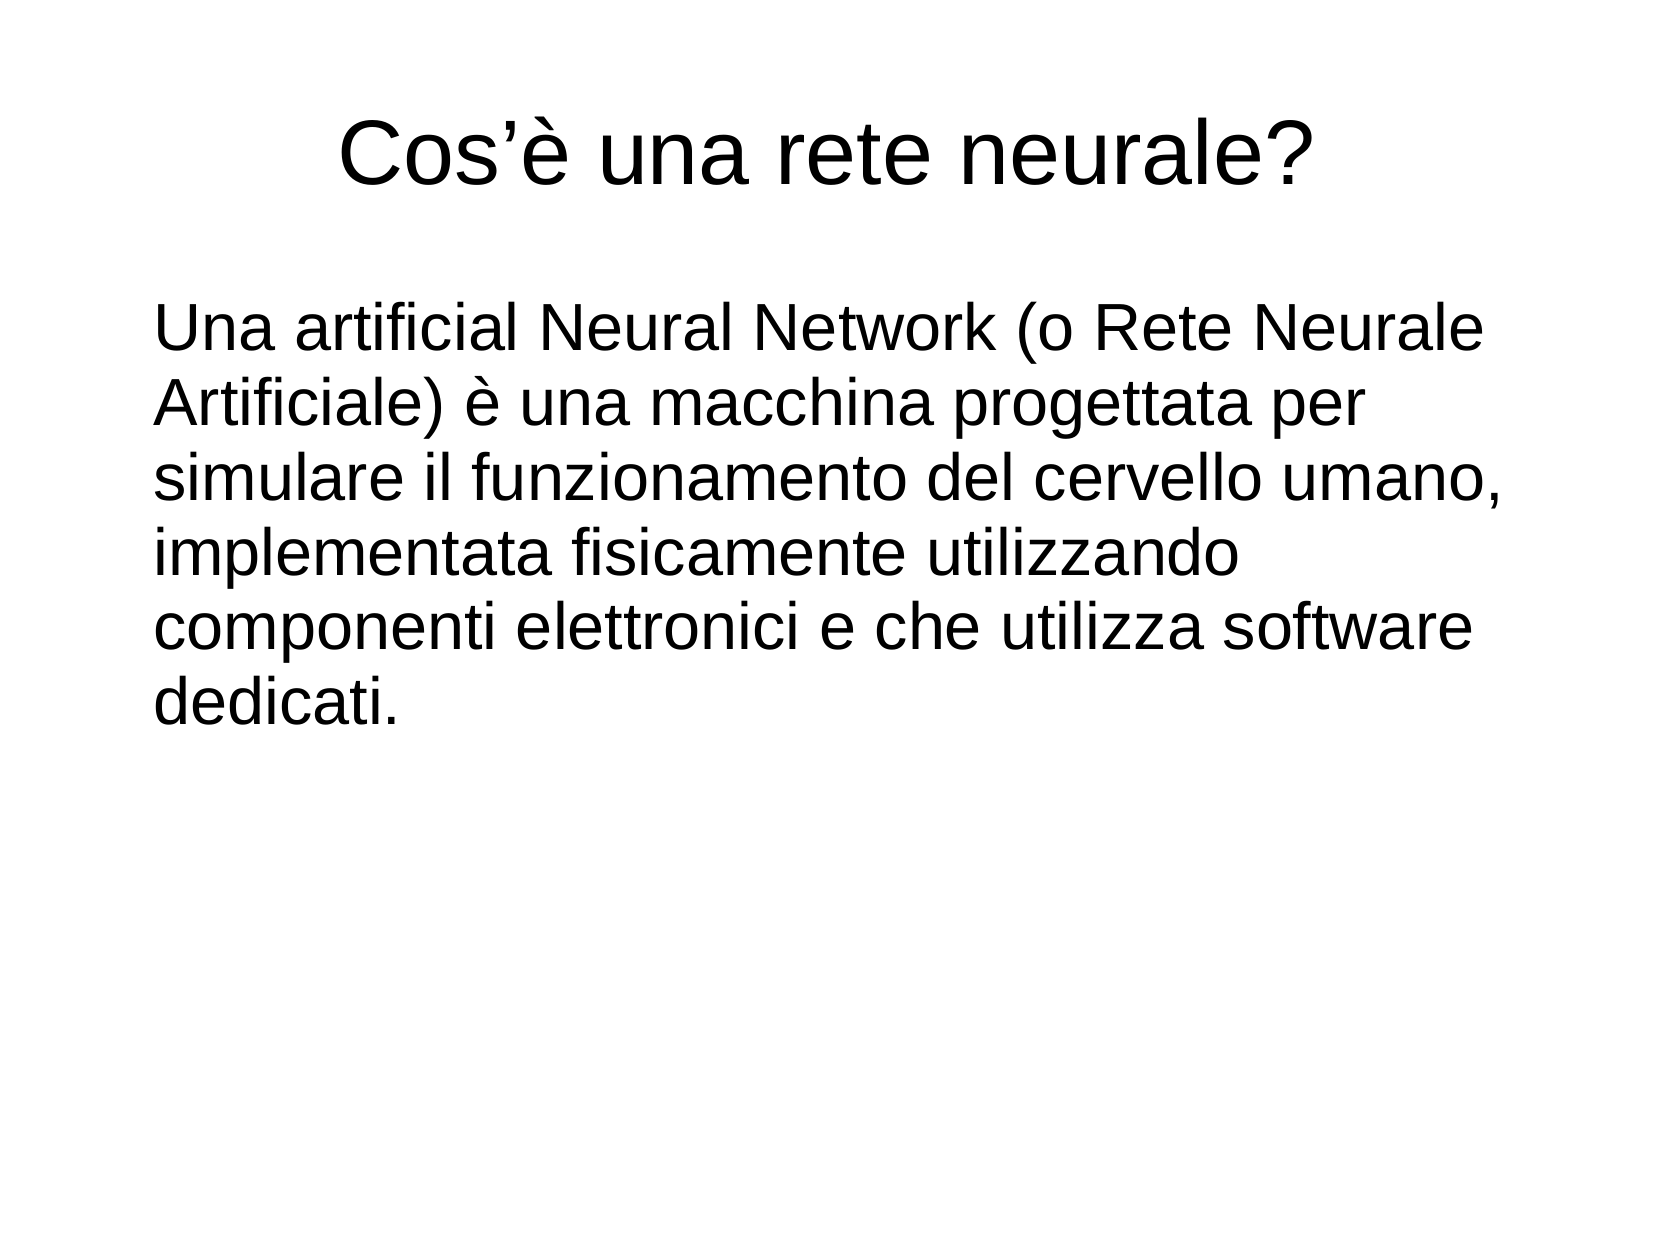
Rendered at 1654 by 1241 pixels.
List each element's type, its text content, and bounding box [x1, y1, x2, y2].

title Cos’è una rete neurale? [82, 49, 1571, 257]
list Una artificial Neural Network (o Rete Neurale Artificiale) è una macchina progettata per simulare il funzionamento del cervello umano, implementata fisicamente utilizzando componenti elettronici e che utilizza software dedicati. [82, 290, 1571, 1010]
